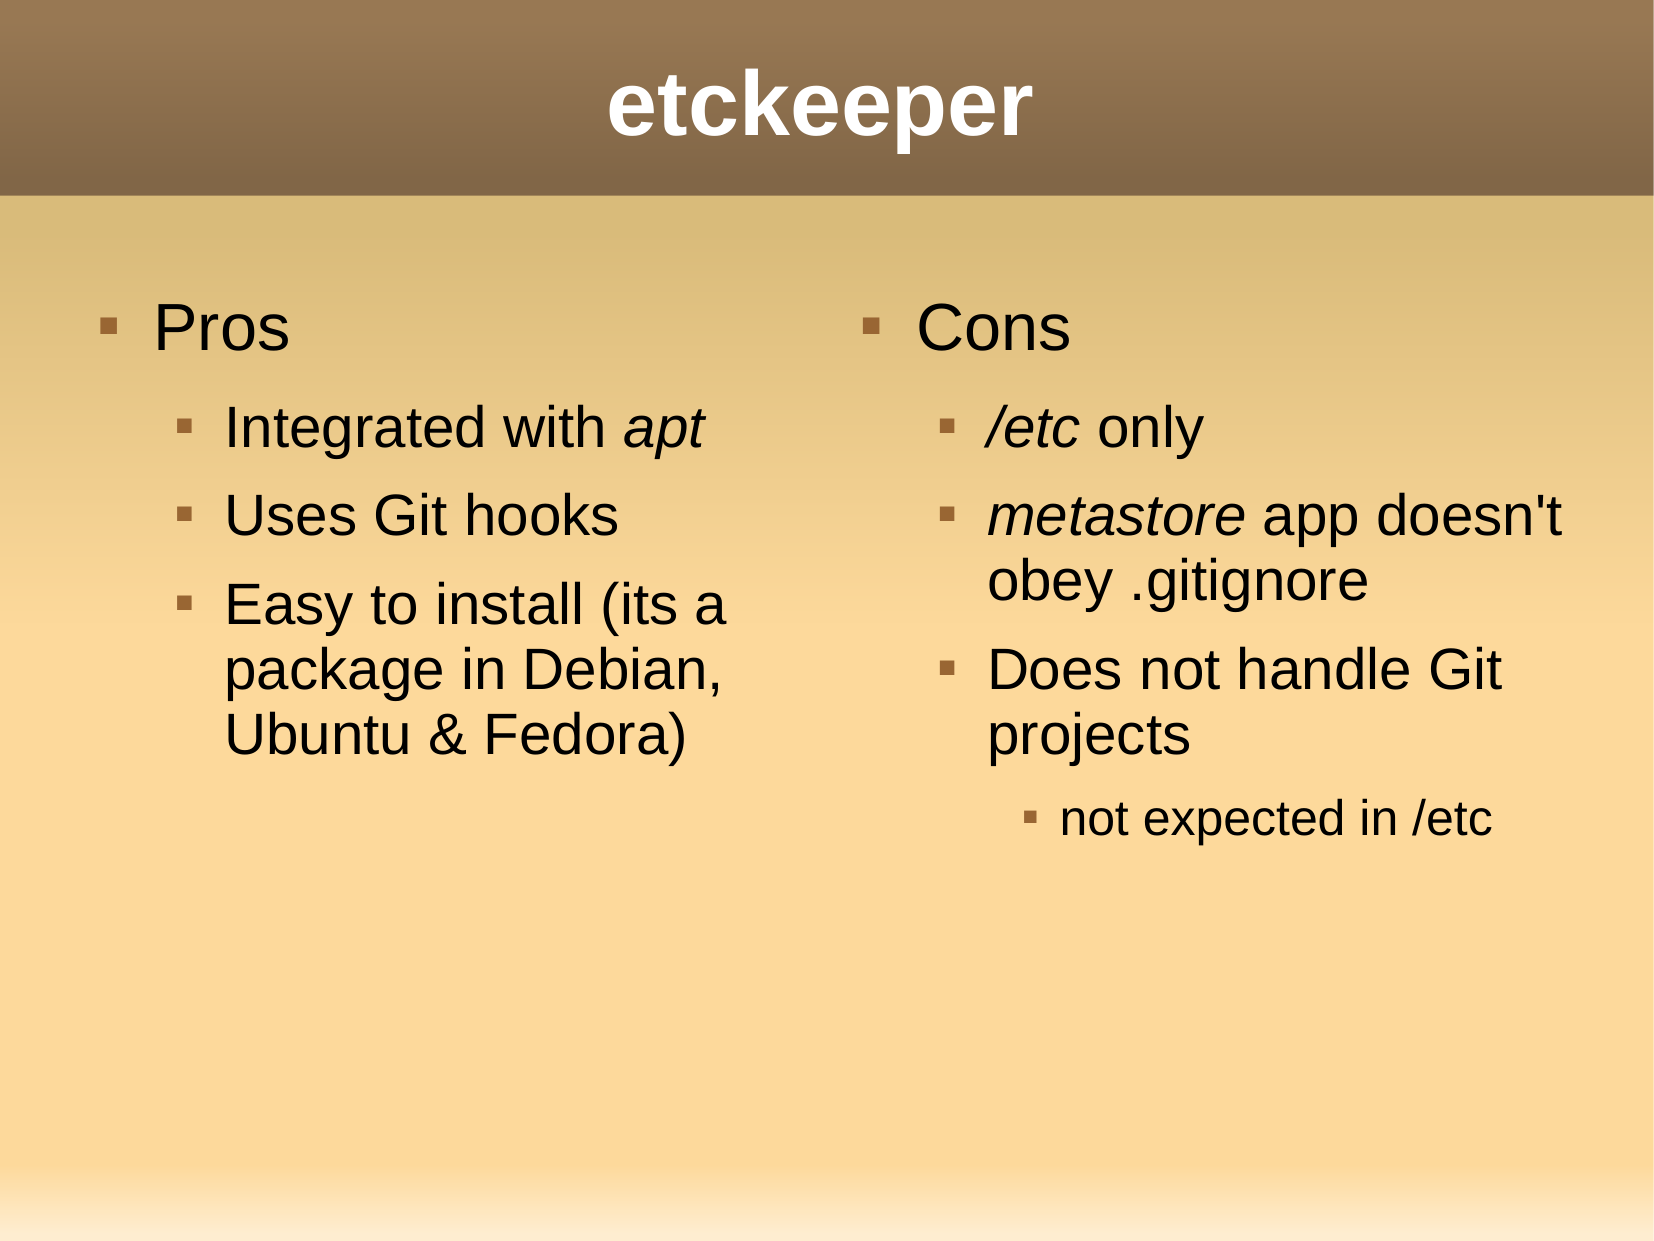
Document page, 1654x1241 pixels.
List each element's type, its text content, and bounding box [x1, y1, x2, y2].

title etckeeper [76, 0, 1565, 208]
picture [0, 0, 1654, 1241]
list Pros Integrated with apt Uses Git hooks Easy to install (its a package in Debian, Ubuntu & Fedora) [82, 290, 809, 1109]
list Cons /etc only metastore app doesn't obey .gitignore Does not handle Git projects not expected in /etc [845, 290, 1572, 1094]
